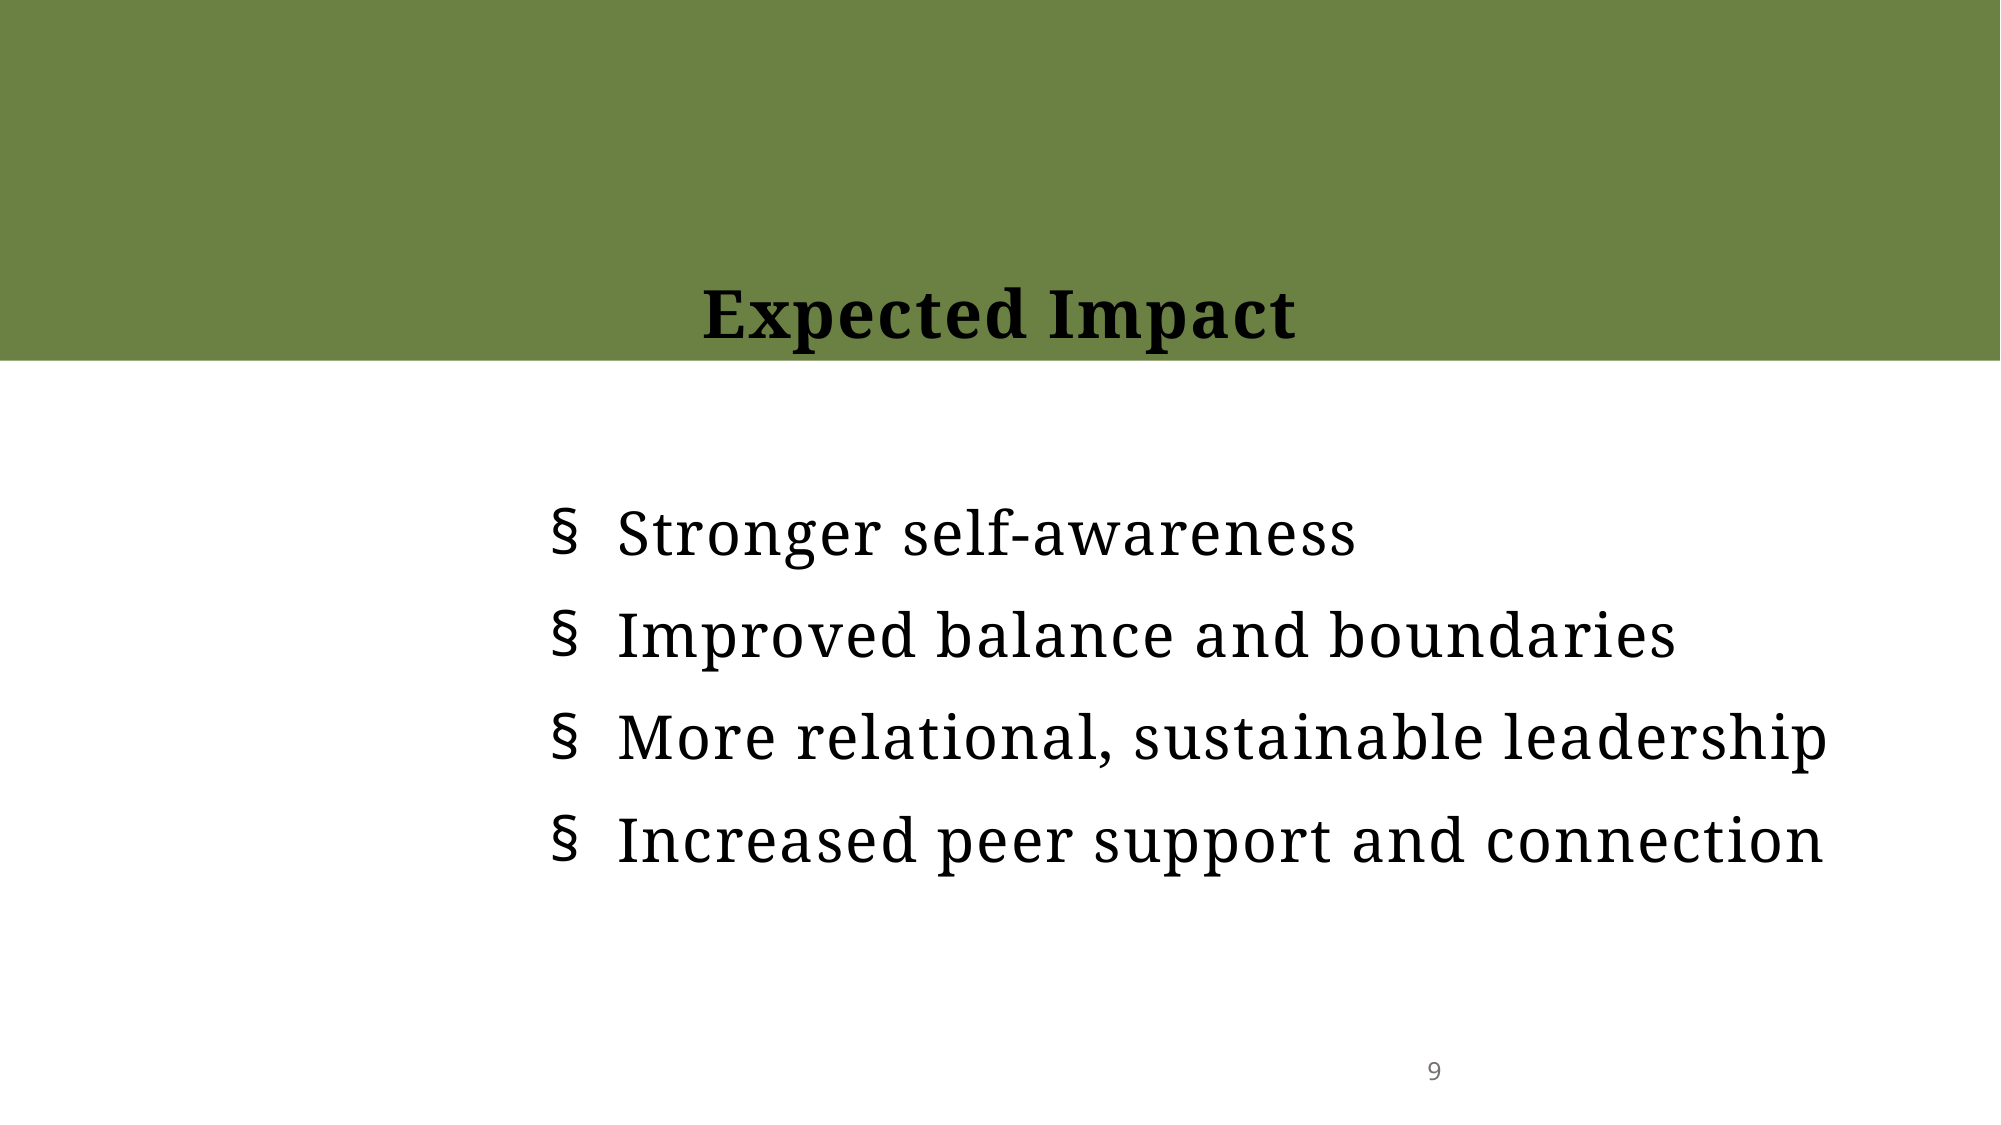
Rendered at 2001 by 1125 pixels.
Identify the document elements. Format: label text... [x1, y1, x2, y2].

title Expected Impact [0, 0, 2000, 361]
list Stronger self-awareness Improved balance and boundaries More relational, sustainable leadership Increased peer support and connection [534, 468, 1863, 1017]
text_box [1412, 1042, 1863, 1103]
